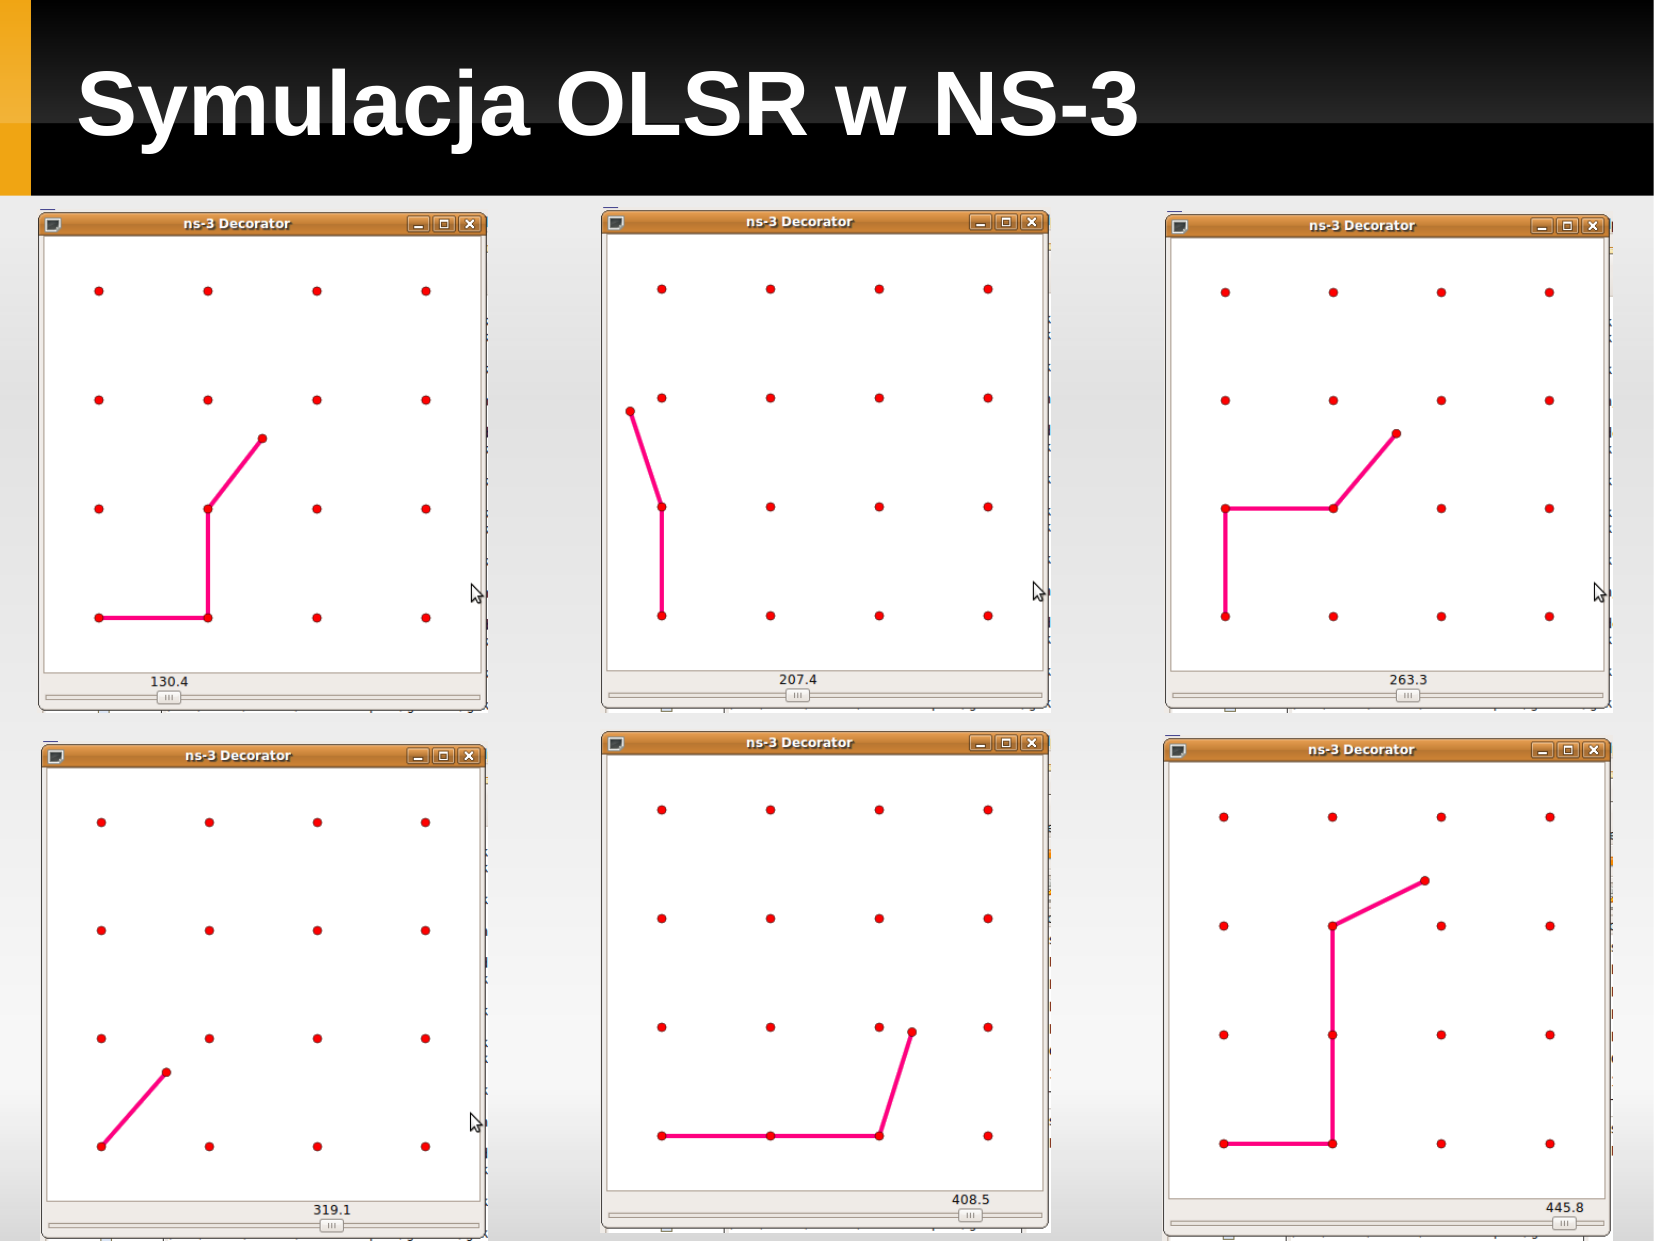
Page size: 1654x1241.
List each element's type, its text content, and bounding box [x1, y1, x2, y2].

title Symulacja OLSR w NS-3 [76, 7, 1565, 200]
picture [0, 0, 1654, 1241]
